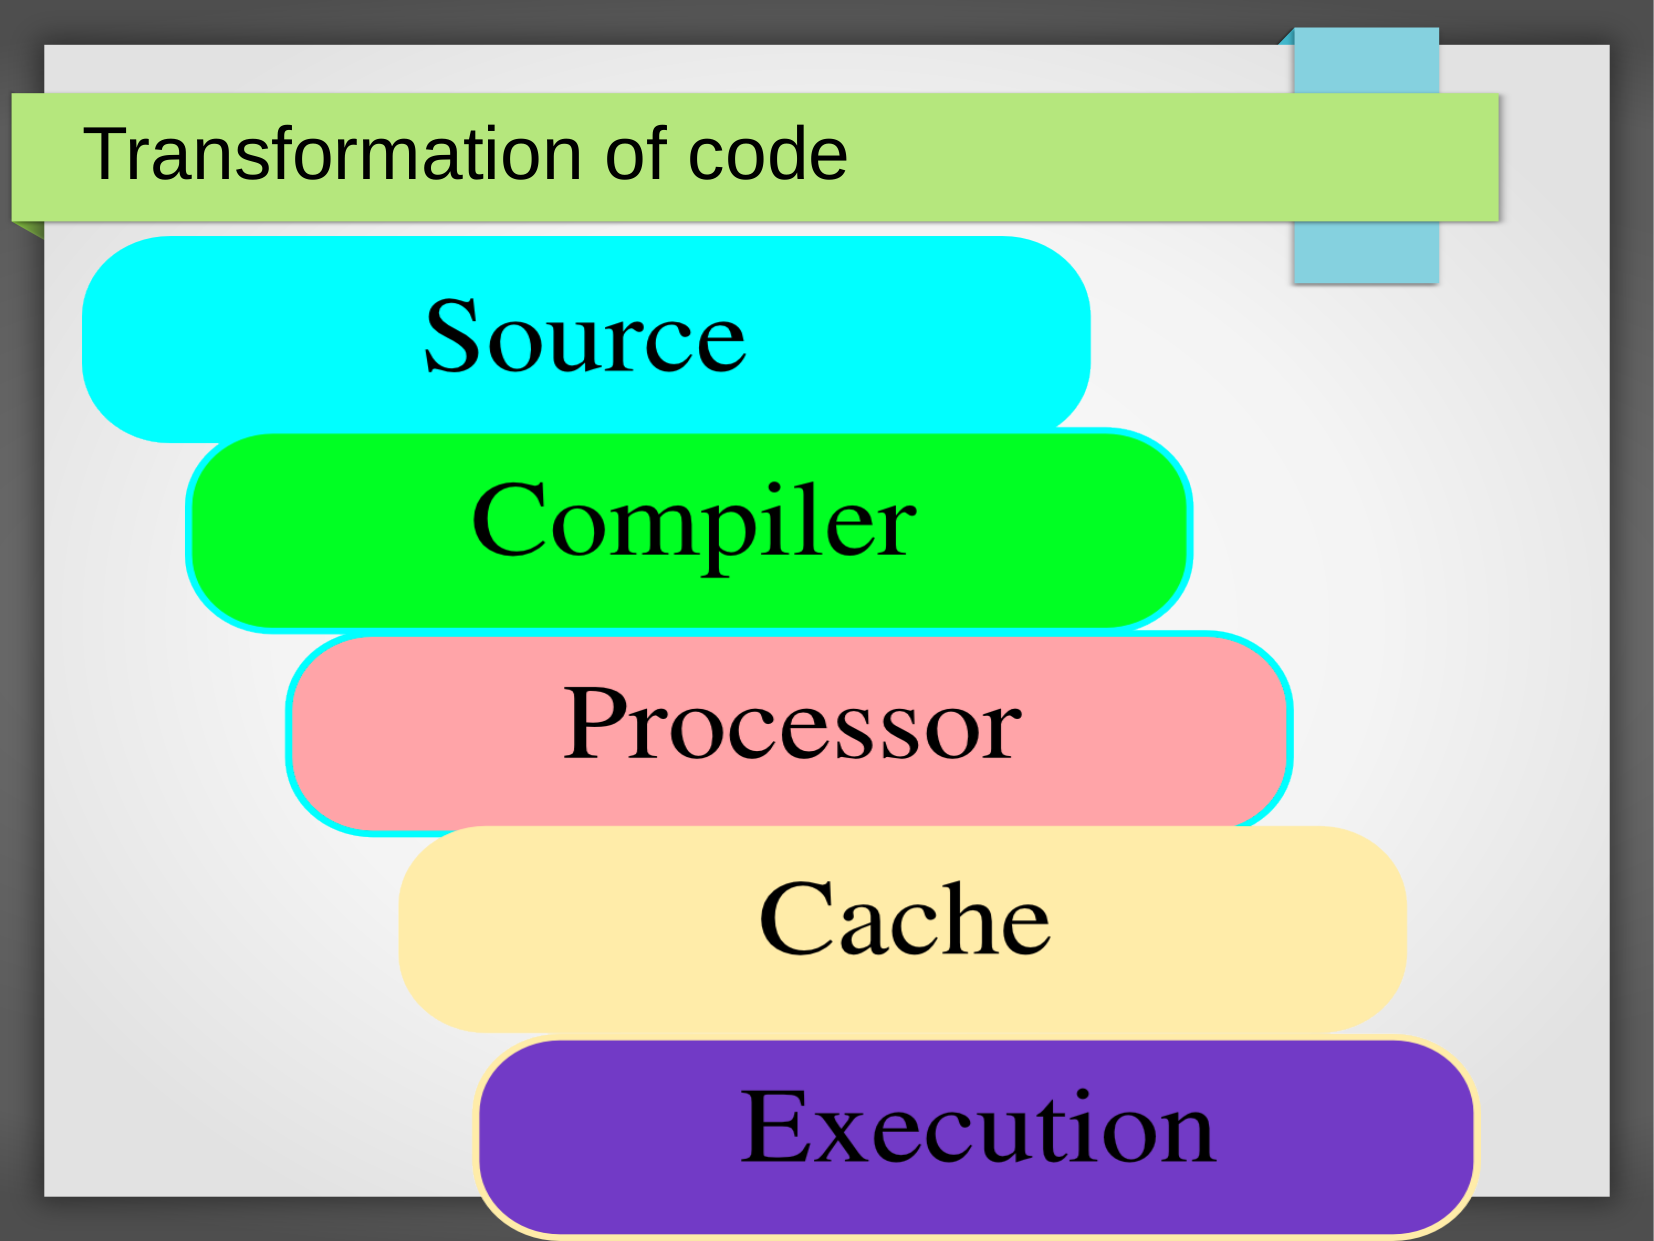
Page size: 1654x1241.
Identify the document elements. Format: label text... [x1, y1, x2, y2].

title Transformation of code [82, 94, 1264, 213]
picture [0, 0, 1654, 1241]
